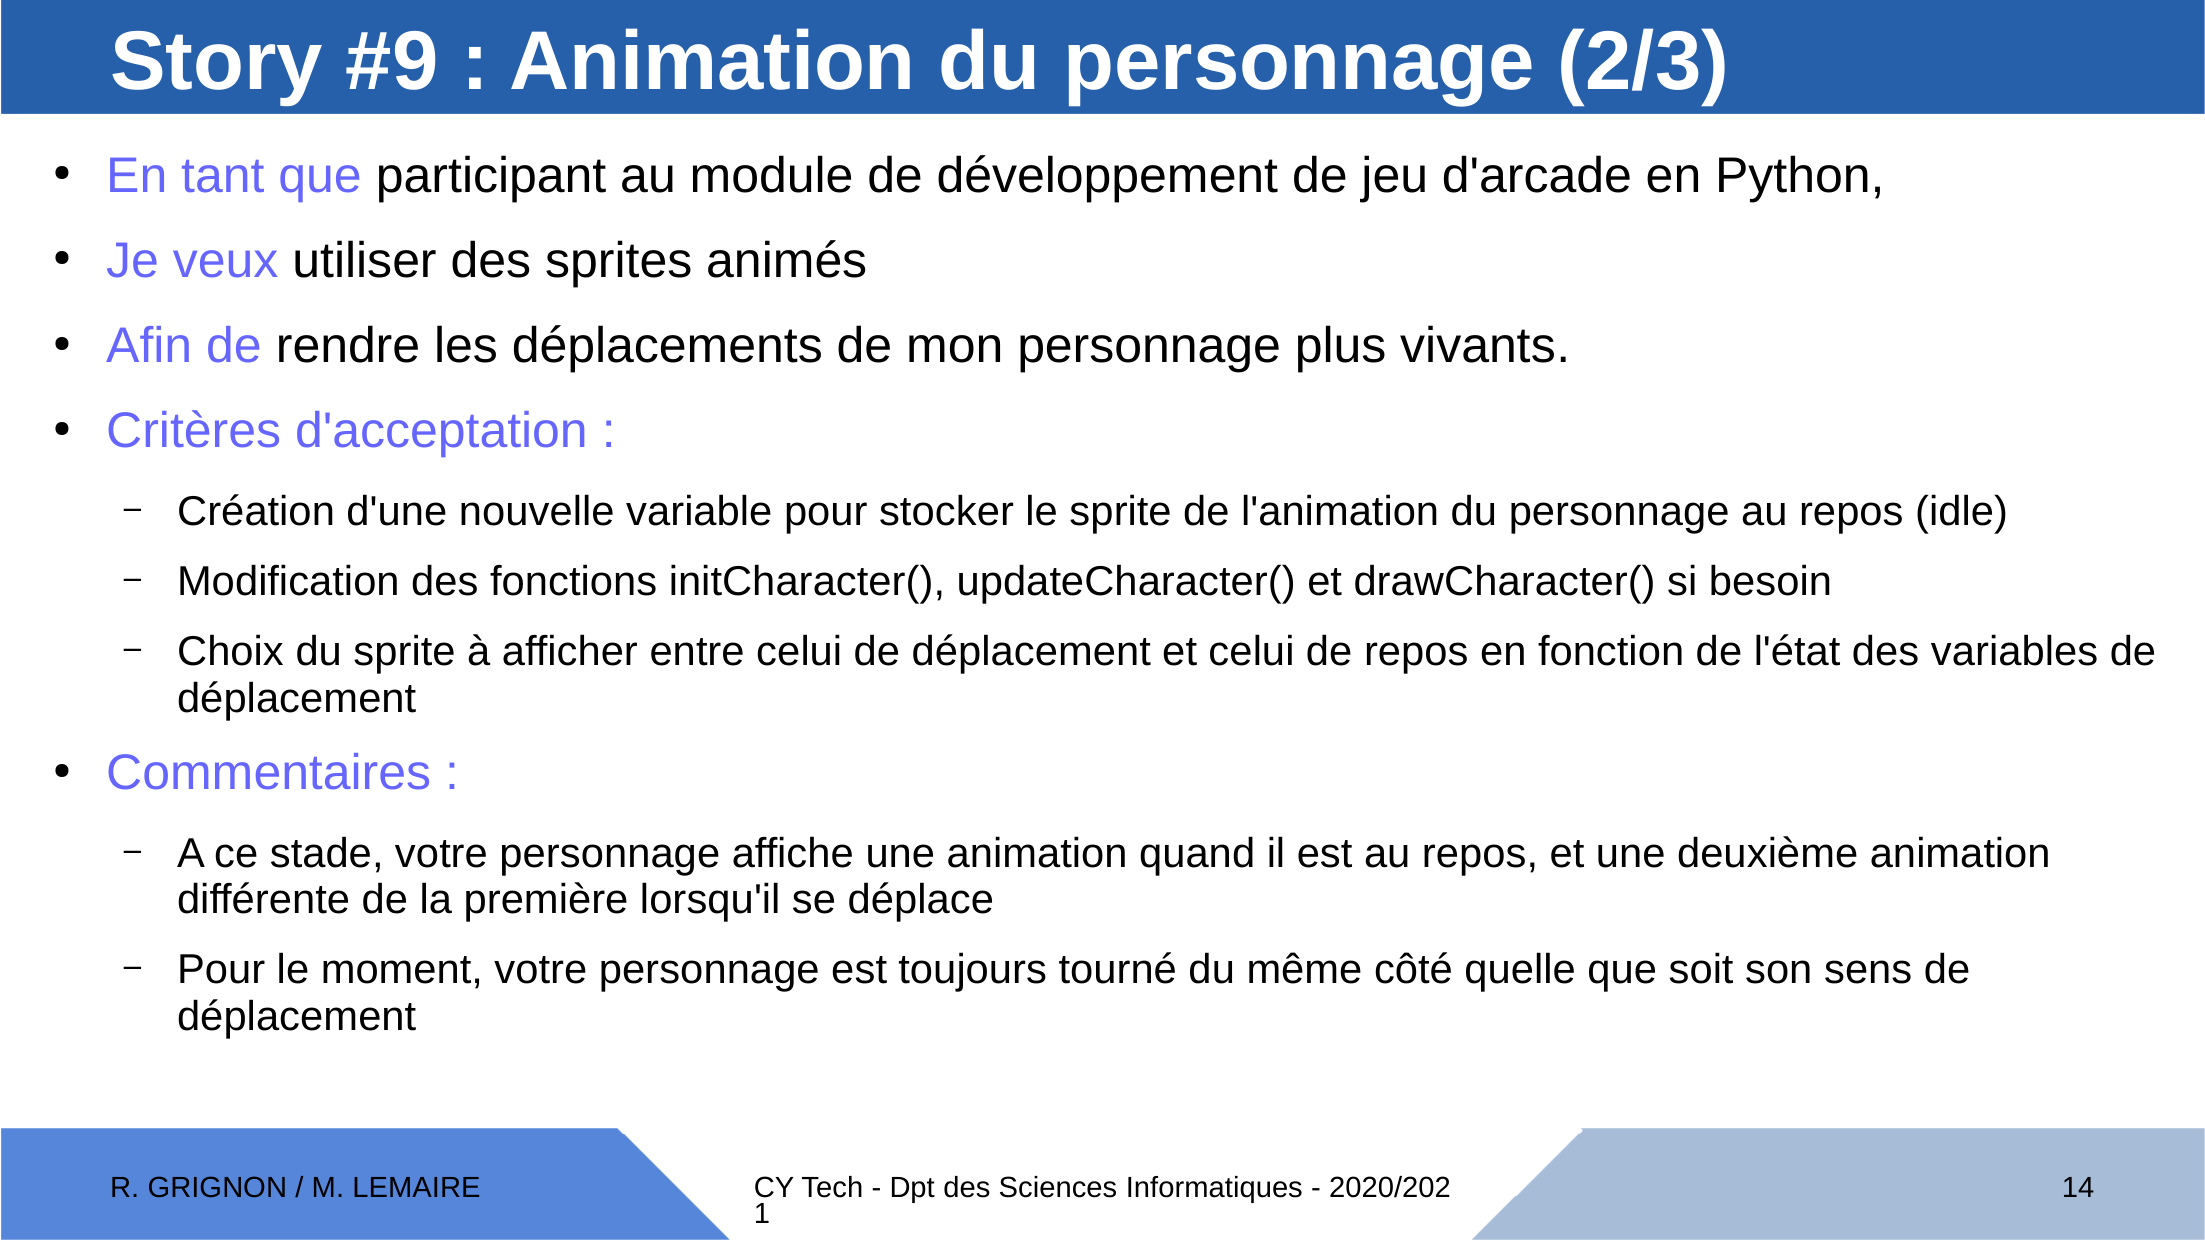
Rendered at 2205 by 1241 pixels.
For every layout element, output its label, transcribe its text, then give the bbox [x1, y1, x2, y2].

list En tant que participant au module de développement de jeu d'arcade en Python, Je veux utiliser des sprites animés Afin de rendre les déplacements de mon personnage plus vivants. Critères d'acceptation : Création d'une nouvelle variable pour stocker le sprite de l'animation du personnage au repos (idle) Modification des fonctions initCharacter(), updateCharacter() et drawCharacter() si besoin Choix du sprite à afficher entre celui de déplacement et celui de repos en fonction de l'état des variables de déplacement Commentaires : A ce stade, votre personnage affiche une animation quand il est au repos, et une deuxième animation différente de la première lorsqu'il se déplace Pour le moment, votre personnage est toujours tourné du même côté quelle que soit son sens de déplacement [35, 217, 2186, 1087]
picture [0, 0, 2205, 1241]
title Story #9 : Animation du personnage (2/3) [110, 49, 2095, 217]
